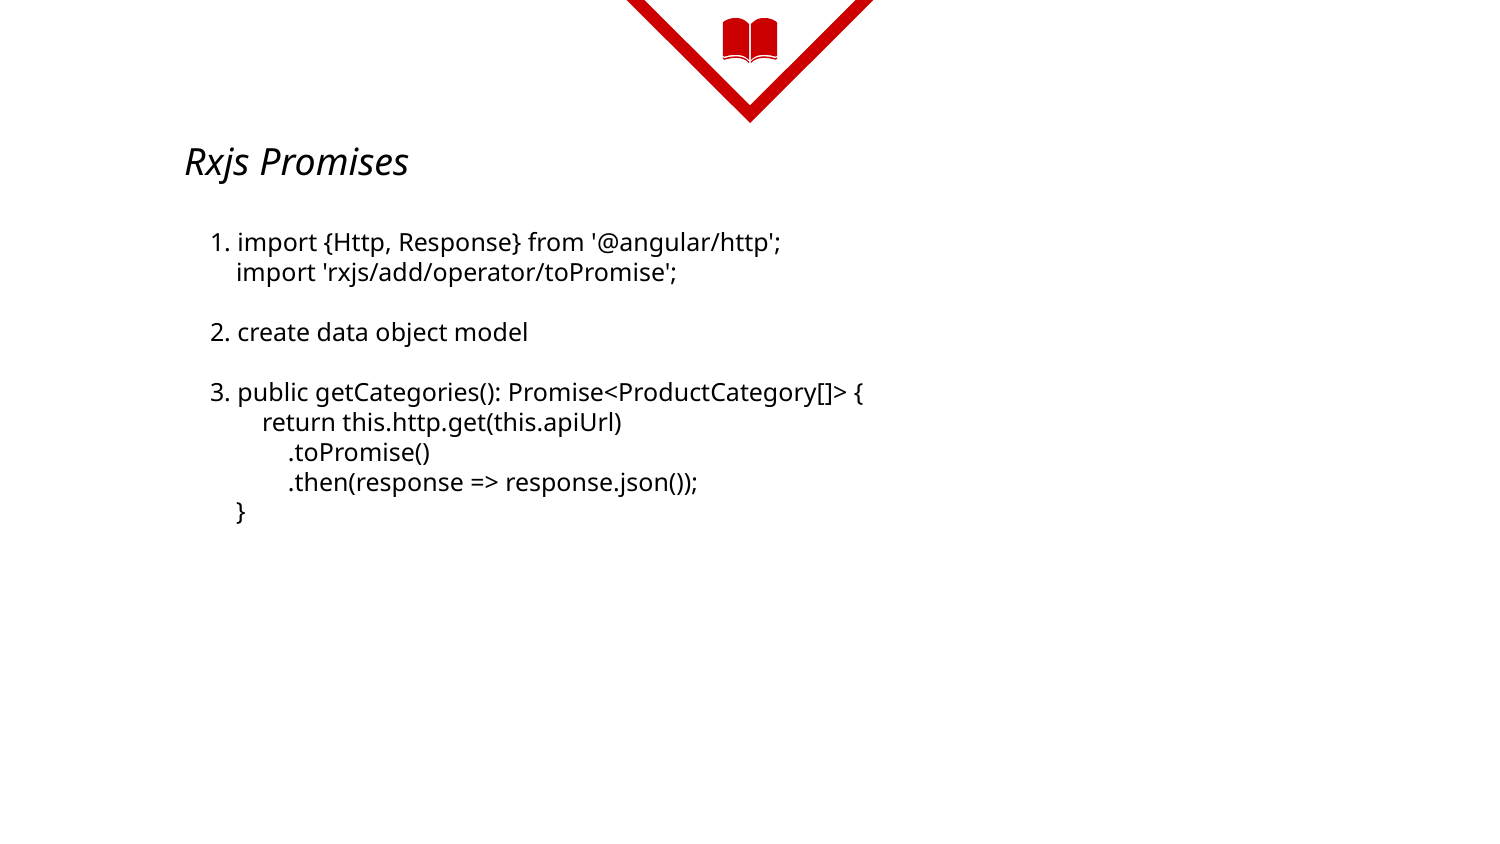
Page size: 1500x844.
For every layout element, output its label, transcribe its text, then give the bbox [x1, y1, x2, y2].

list 1. import {Http, Response} from '@angular/http'; import 'rxjs/add/operator/toPromise'; 2. create data object model 3. public getCategories(): Promise<ProductCategory[]> { return this.http.get(this.apiUrl) .toPromise() .then(response => response.json()); } [195, 211, 1304, 348]
text_box [722, 18, 778, 64]
title Rxjs Promises [169, 123, 1331, 212]
